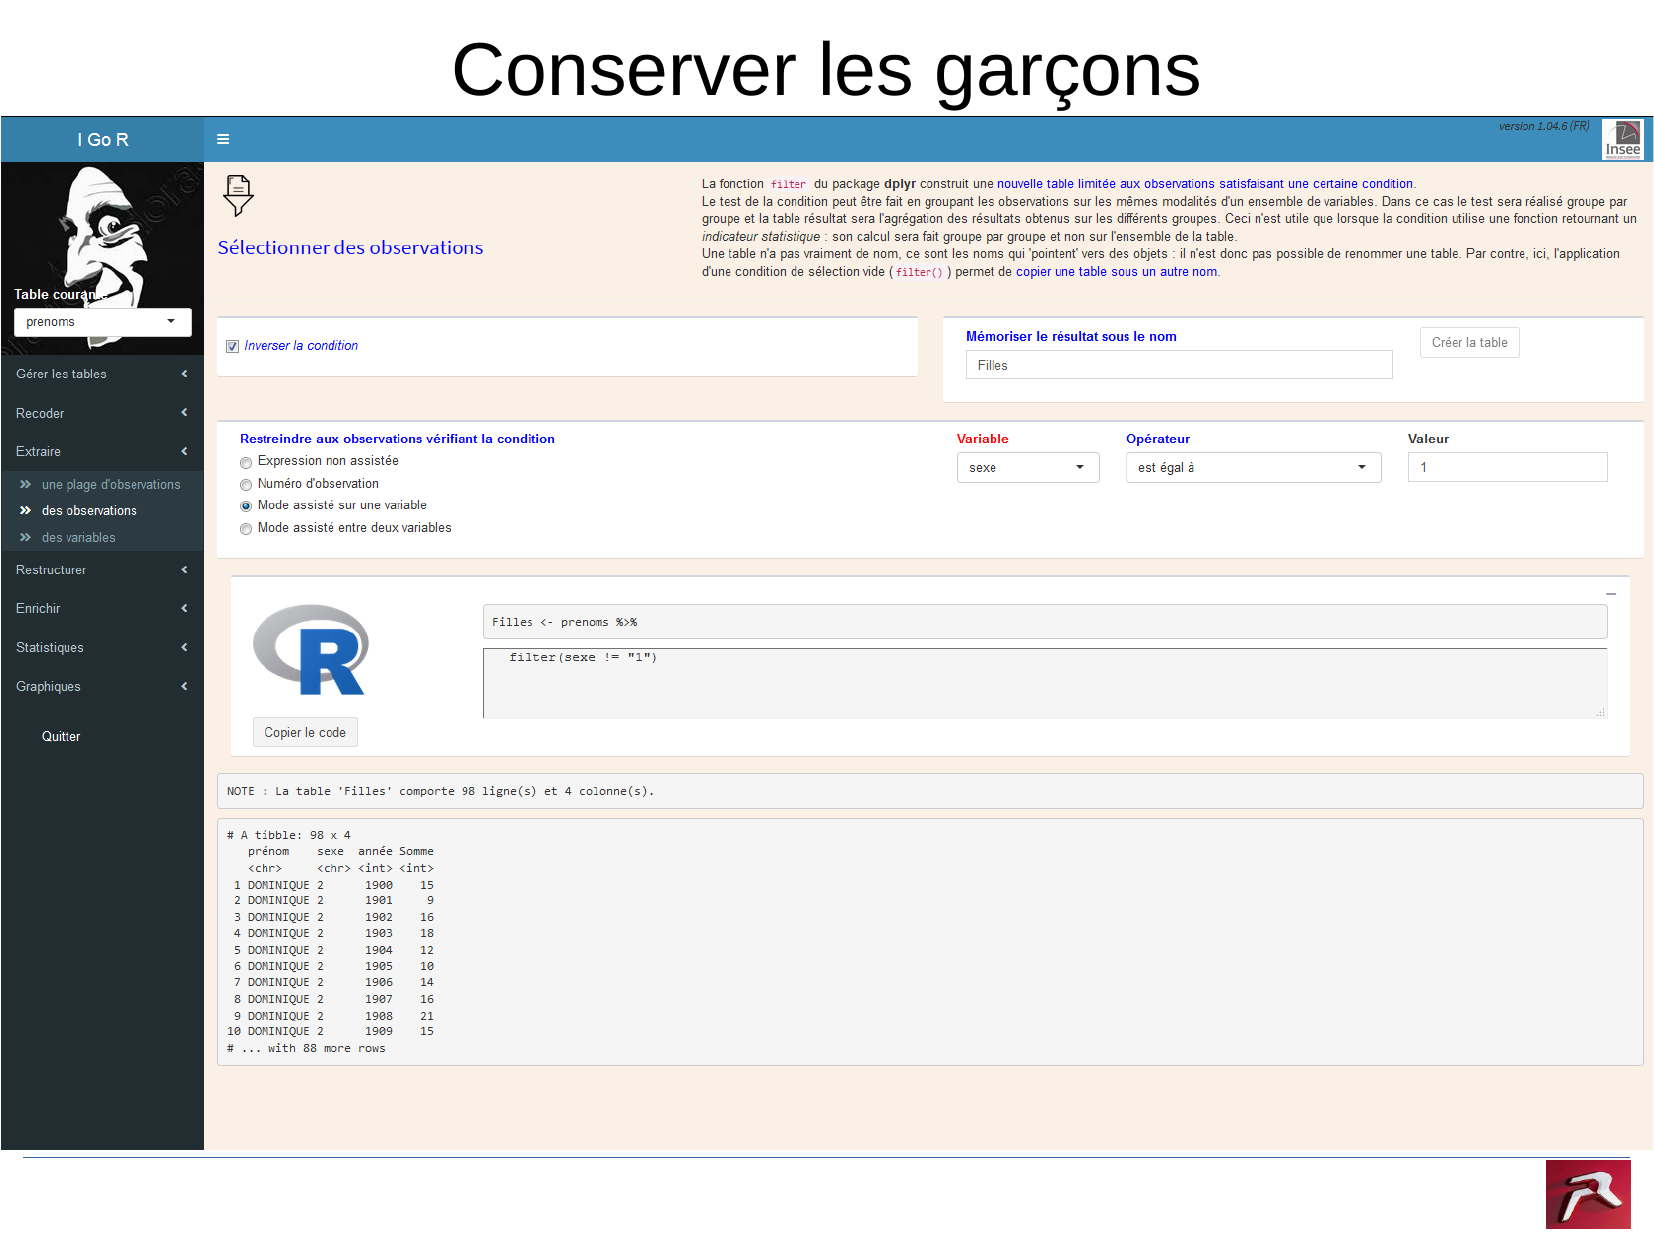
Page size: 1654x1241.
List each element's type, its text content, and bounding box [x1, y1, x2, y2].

title Conserver les garçons [82, 27, 1571, 112]
picture [1546, 1160, 1631, 1229]
picture [1, 116, 1654, 1150]
